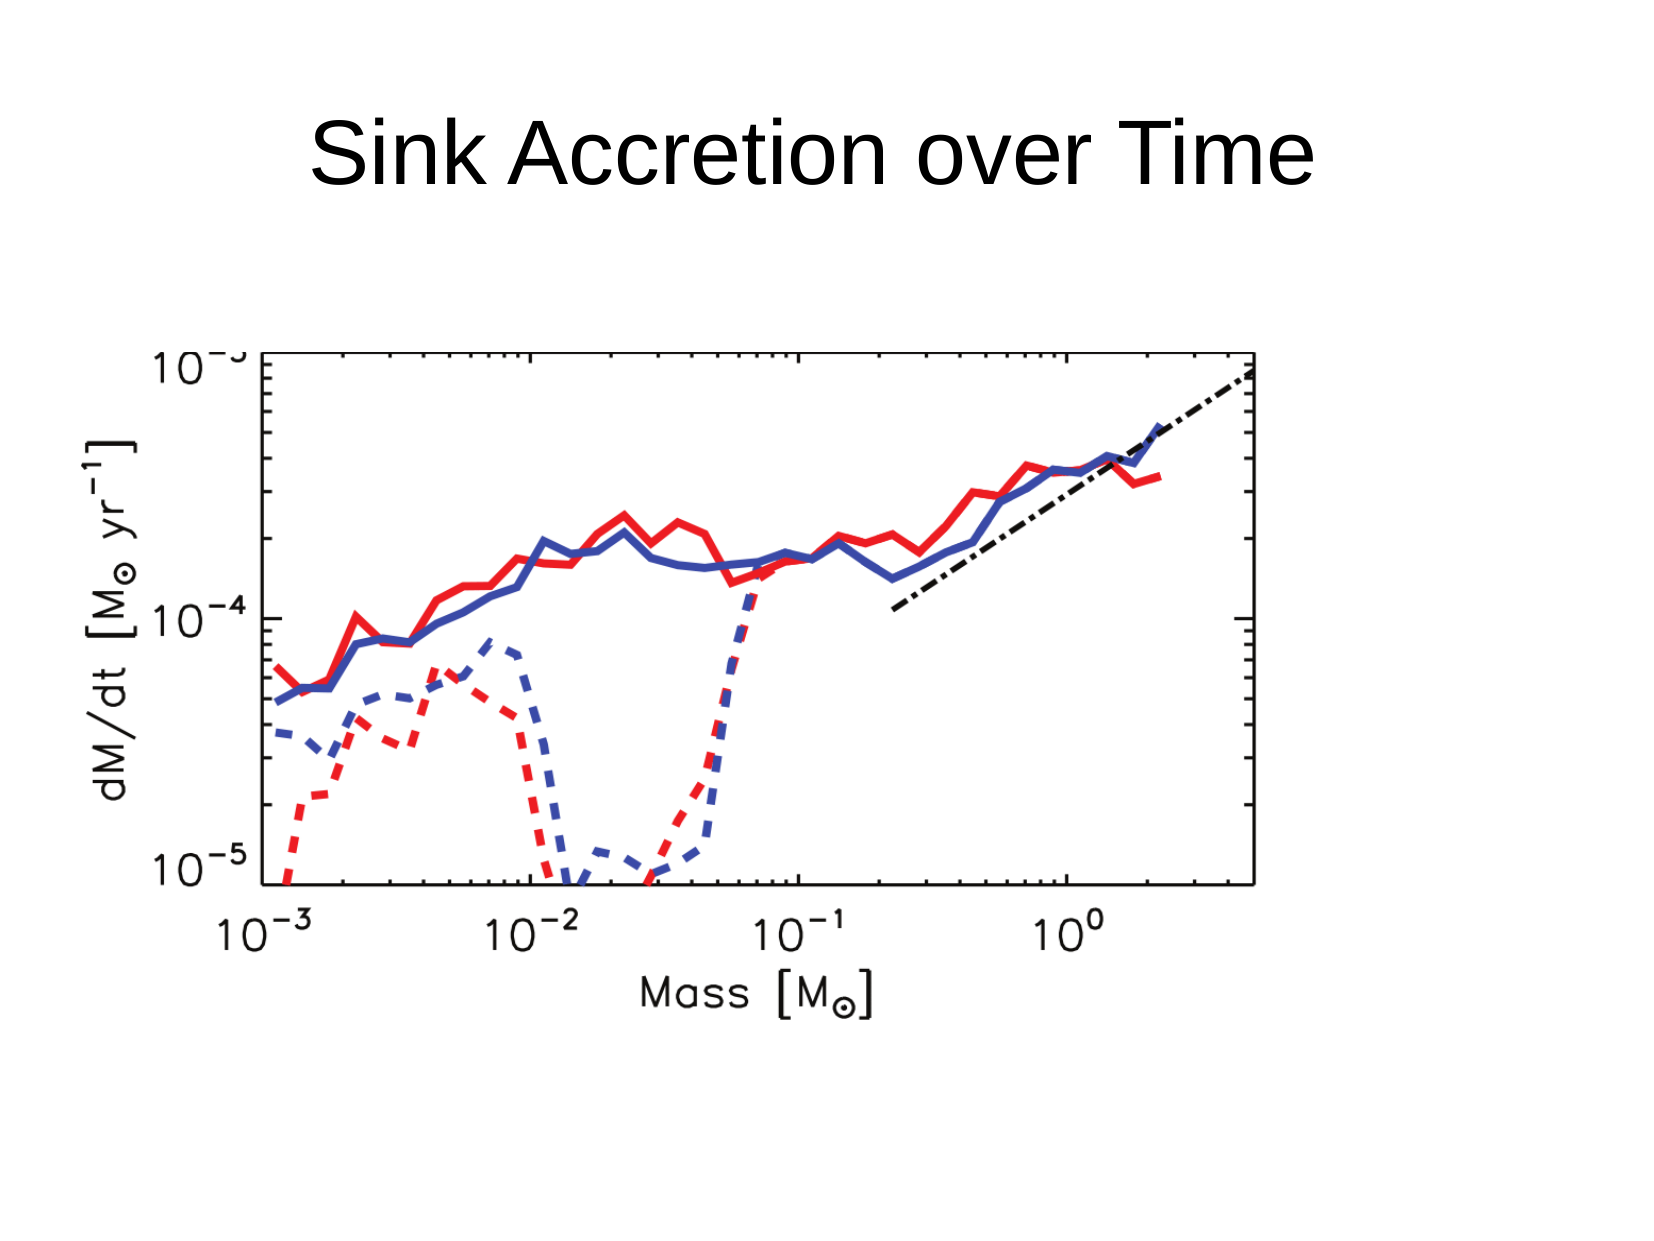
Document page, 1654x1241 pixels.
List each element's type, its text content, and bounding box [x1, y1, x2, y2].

picture [81, 352, 1261, 1021]
title Sink Accretion over Time [82, 49, 1571, 257]
